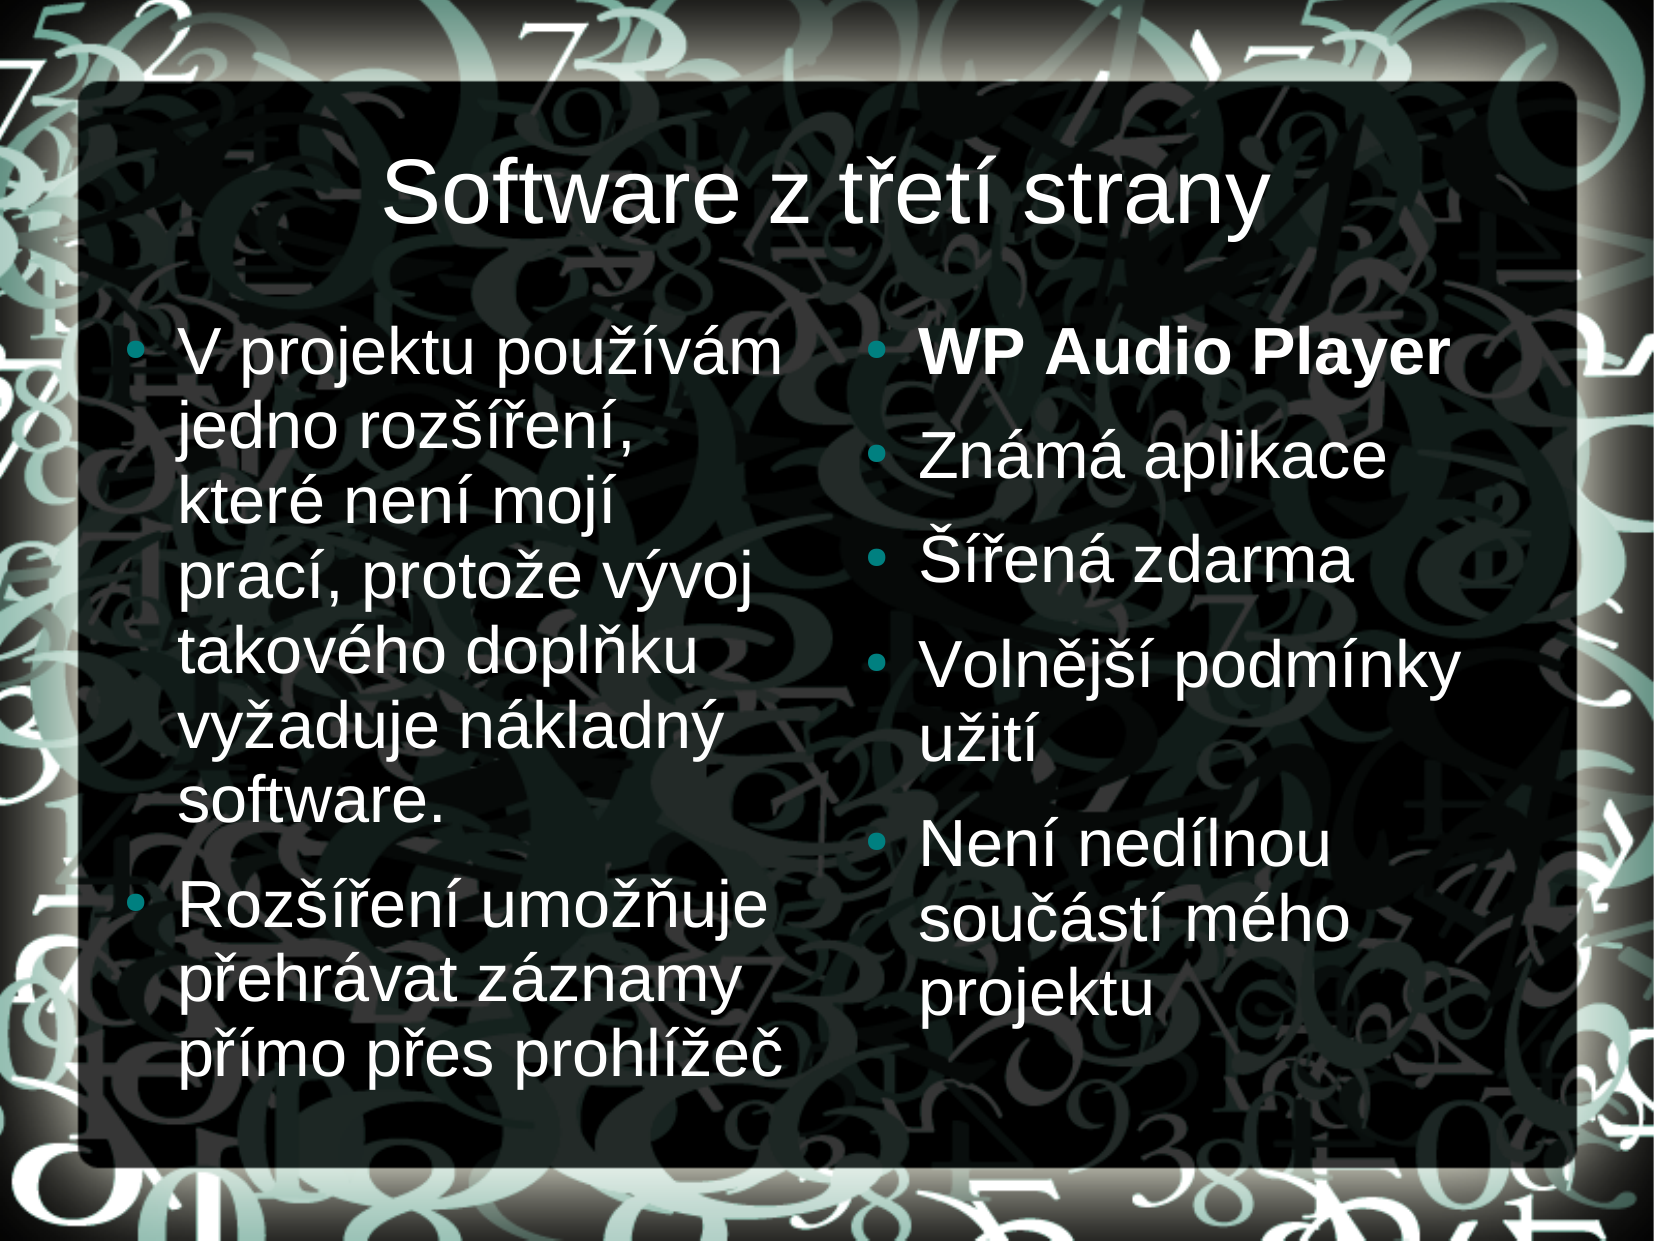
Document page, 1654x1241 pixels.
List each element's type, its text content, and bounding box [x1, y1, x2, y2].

picture [0, 0, 1654, 1241]
list WP Audio Player Známá aplikace Šířená zdarma Volnější podmínky užití Není nedílnou součástí mého projektu [847, 313, 1542, 1031]
title Software z třetí strany [82, 88, 1571, 296]
list V projektu používám jedno rozšíření, které není mojí prací, protože vývoj takového doplňku vyžaduje nákladný software. Rozšíření umožňuje přehrávat záznamy přímo přes prohlížeč [106, 313, 801, 1092]
